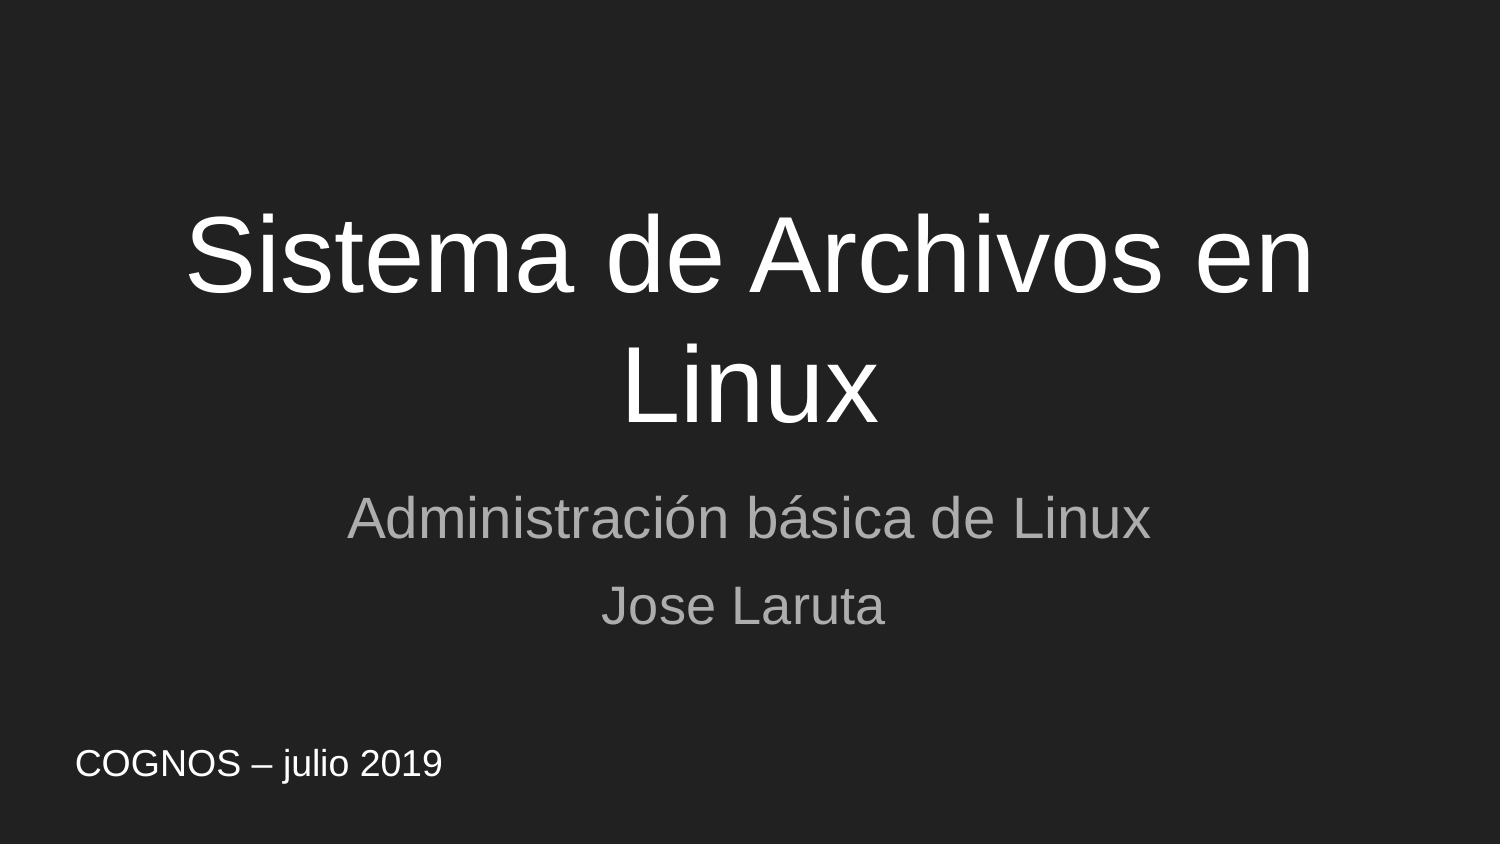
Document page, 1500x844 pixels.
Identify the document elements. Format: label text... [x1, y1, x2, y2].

subtitle Administración básica de Linux [51, 464, 1449, 595]
text_box Jose Laruta [45, 555, 1443, 685]
text_box COGNOS – julio 2019 [60, 735, 1441, 792]
title Sistema de Archivos en Linux [51, 122, 1449, 459]
